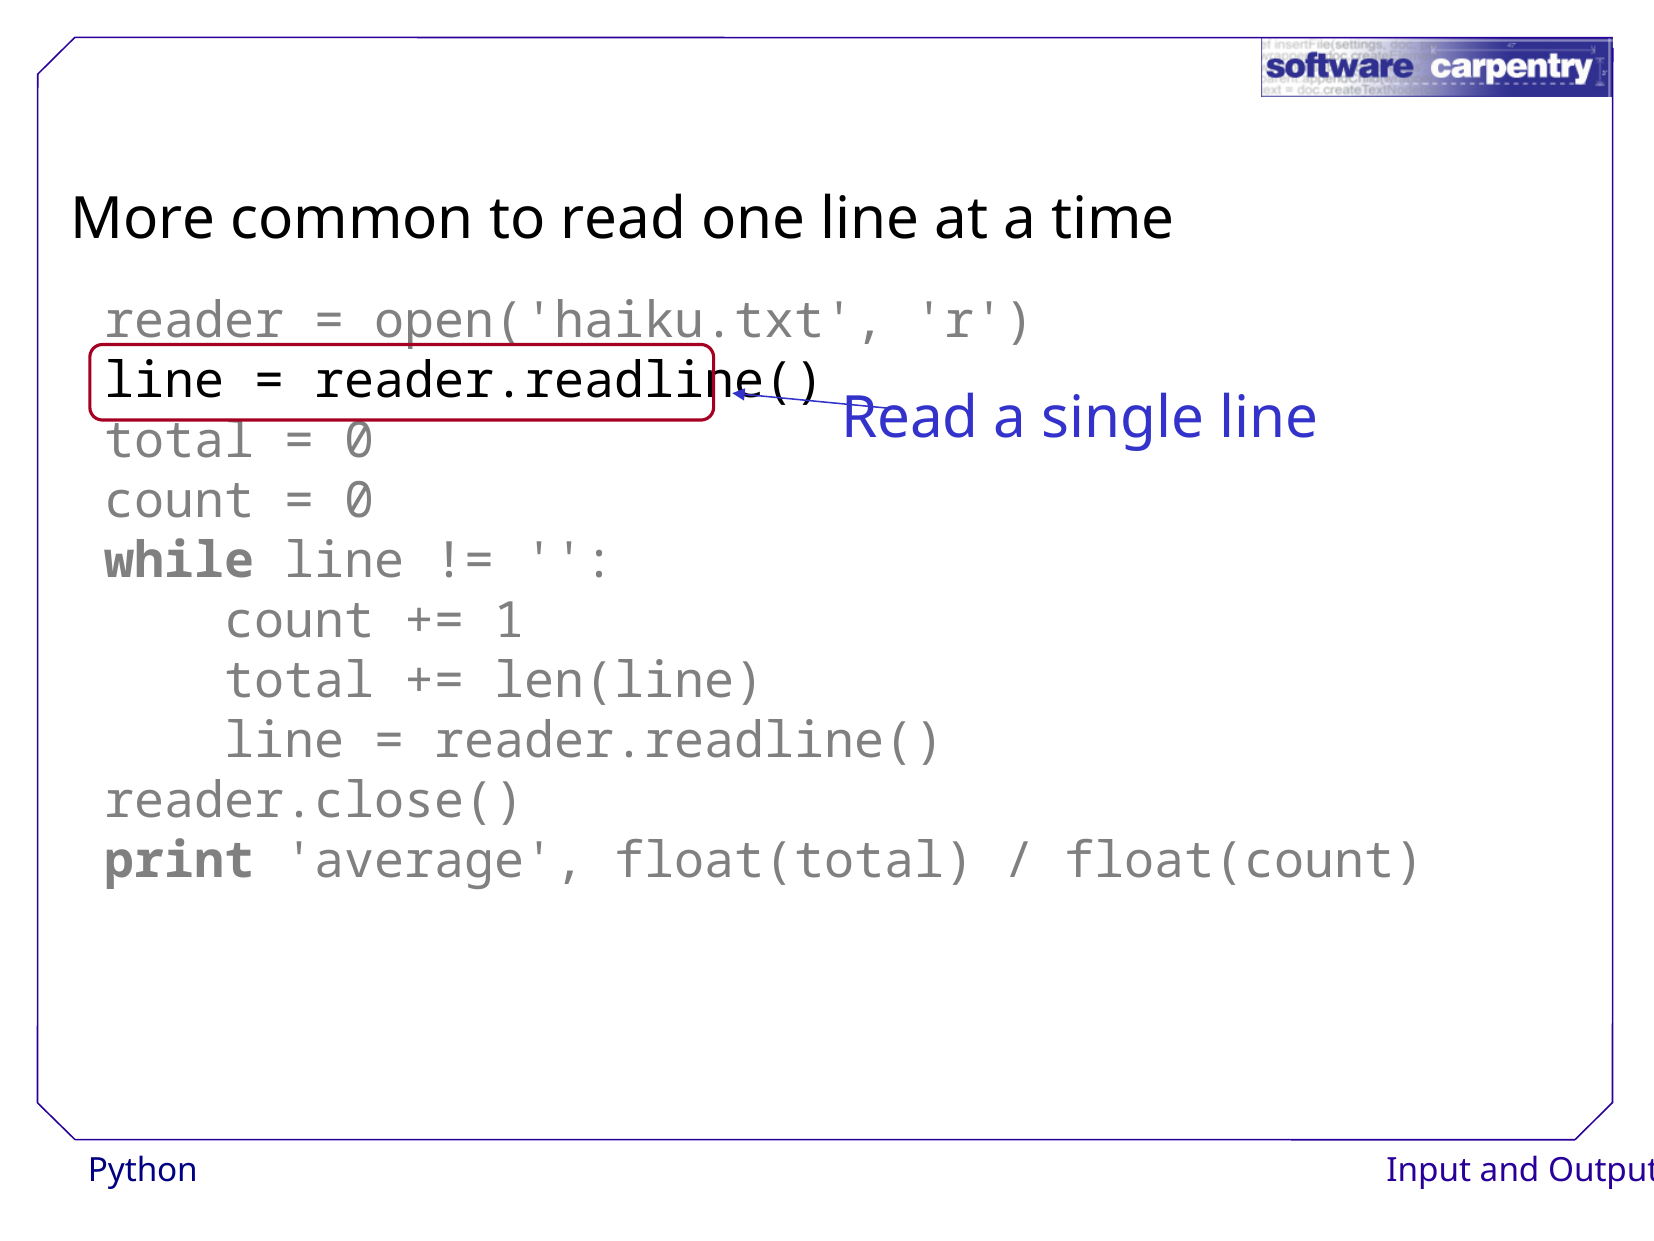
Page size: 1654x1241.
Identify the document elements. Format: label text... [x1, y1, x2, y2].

text_box reader = open('haiku.txt', 'r') line = reader.readline() total = 0 count = 0 while line != '': count += 1 total += len(line) line = reader.readline() reader.close() print 'average', float(total) / float(count) [92, 347, 712, 418]
text_box More common to read one line at a time [55, 138, 1340, 259]
text_box reader = open('haiku.txt', 'r') line = reader.readline() total = 0 count = 0 while line != '': count += 1 total += len(line) line = reader.readline() reader.close() print 'average', float(total) / float(count) [89, 279, 1512, 1027]
picture [1261, 39, 1613, 97]
text_box Read a single line [826, 336, 1484, 457]
